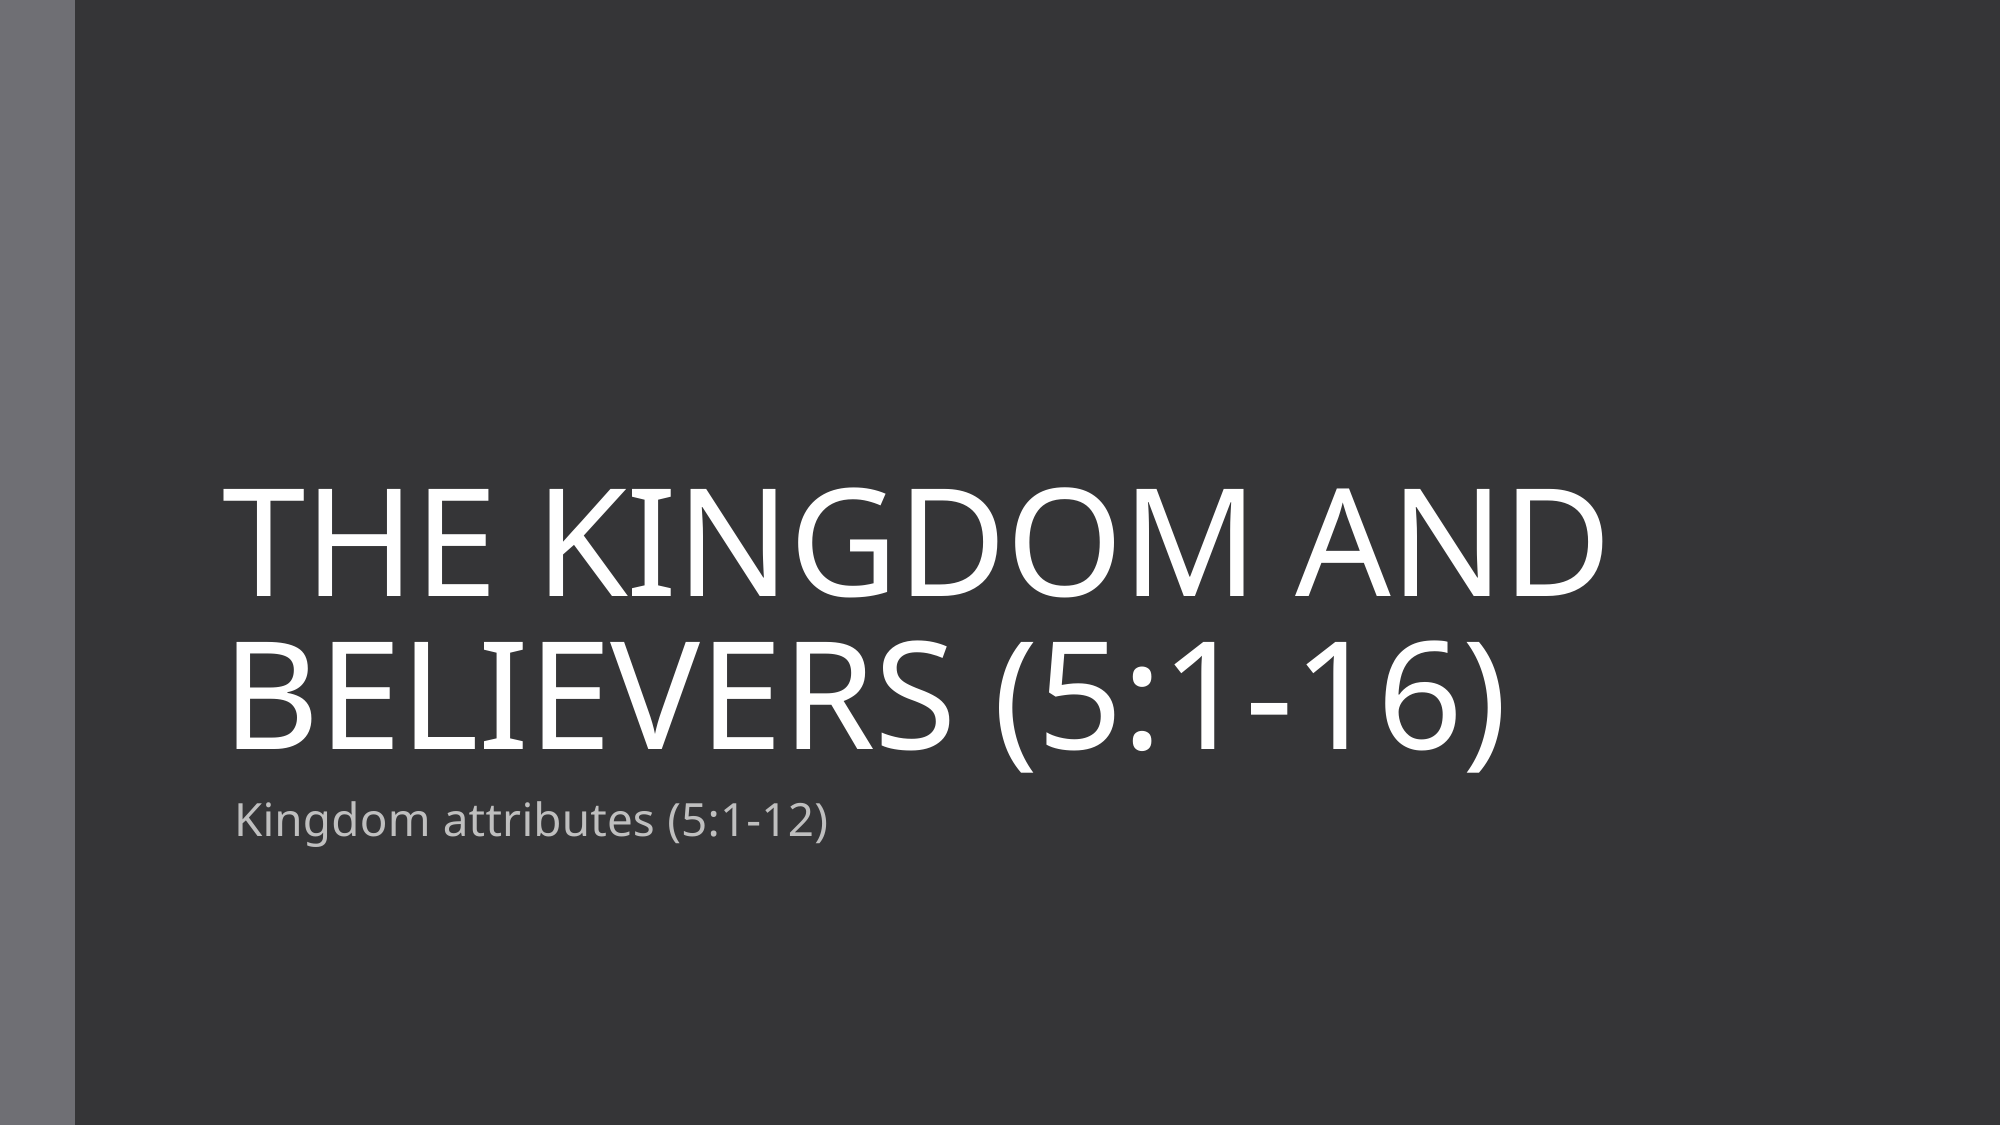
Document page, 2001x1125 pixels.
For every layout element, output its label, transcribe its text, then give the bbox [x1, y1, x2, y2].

title THE KINGDOM AND BELIEVERS (5:1-16) [206, 124, 1752, 787]
subtitle Kingdom attributes (5:1-12) [206, 787, 1752, 1066]
